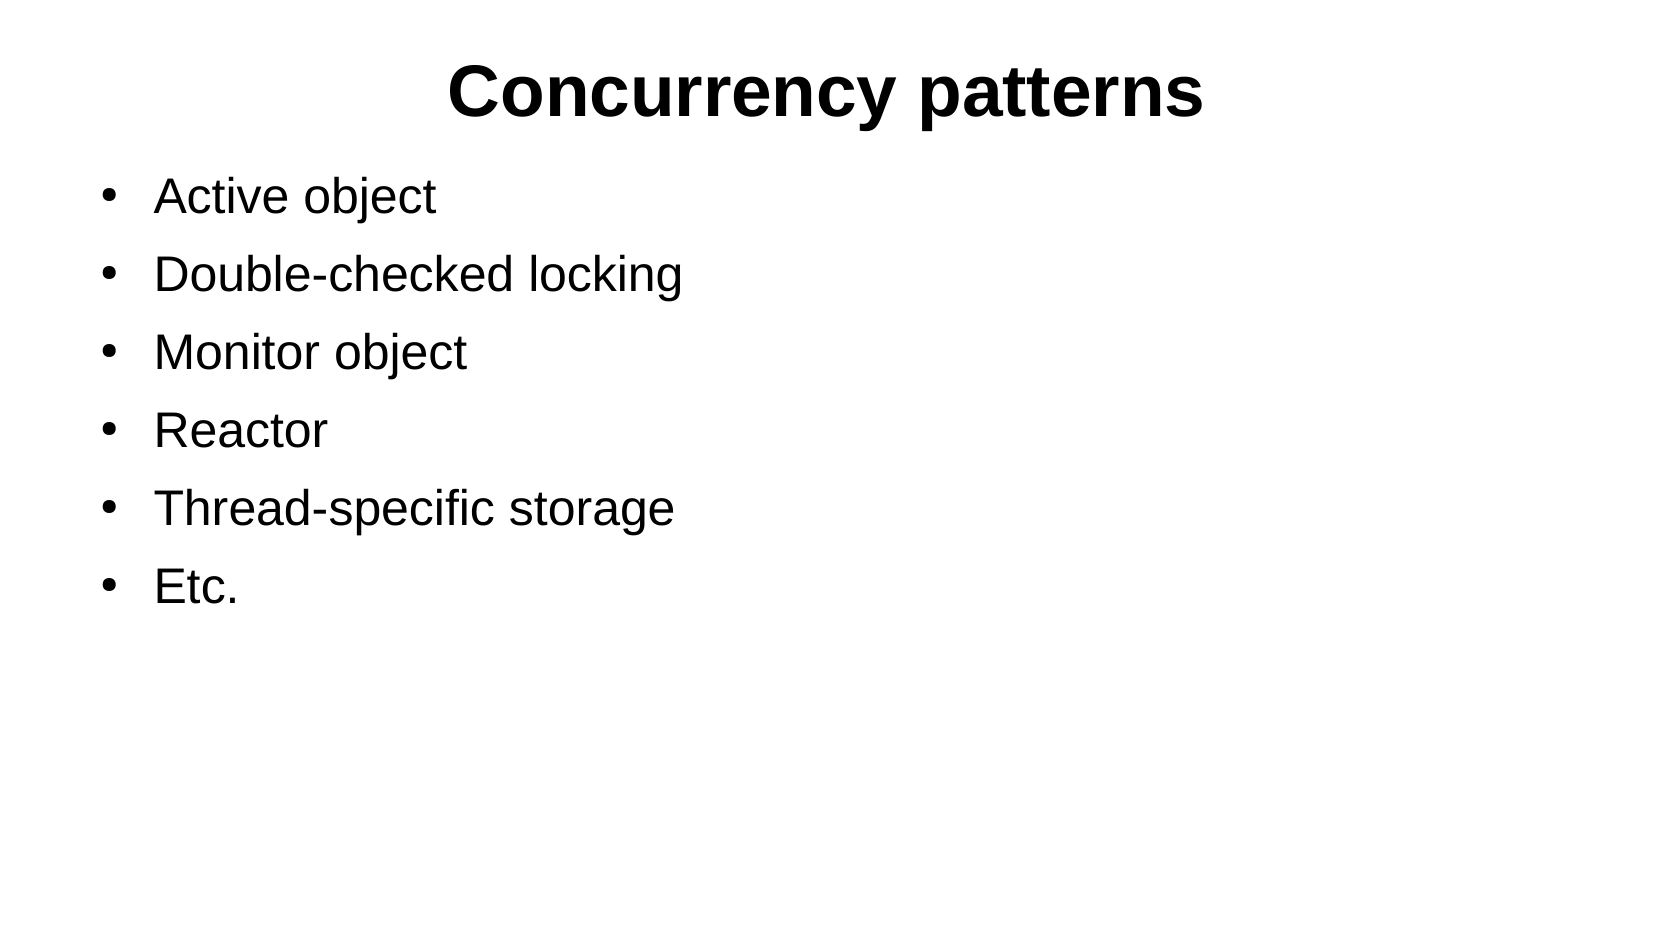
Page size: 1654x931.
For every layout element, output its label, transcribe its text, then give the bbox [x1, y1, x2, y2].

list Active object Double-checked locking Monitor object Reactor Thread-specific storage Etc. [82, 168, 1538, 889]
title Concurrency patterns [82, 37, 1571, 147]
